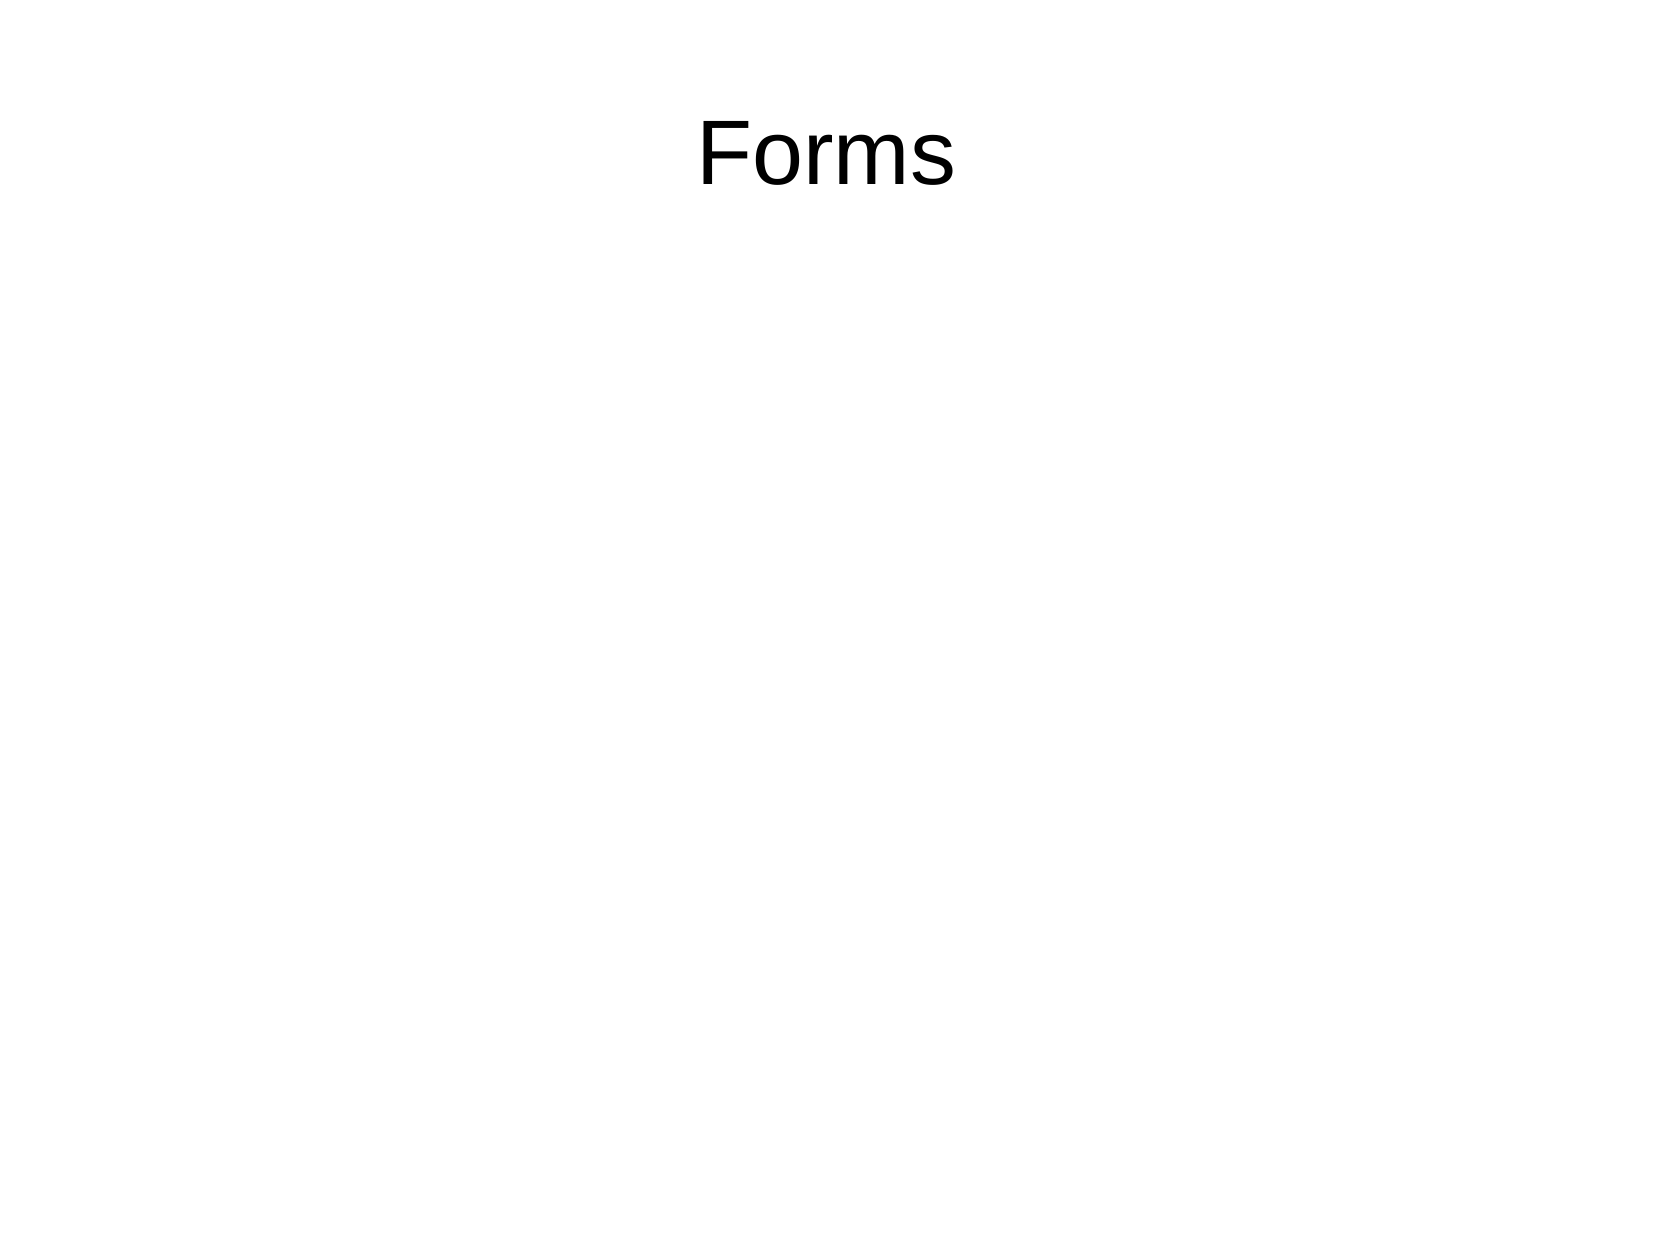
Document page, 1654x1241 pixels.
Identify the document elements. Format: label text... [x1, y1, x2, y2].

title Forms [82, 49, 1571, 257]
